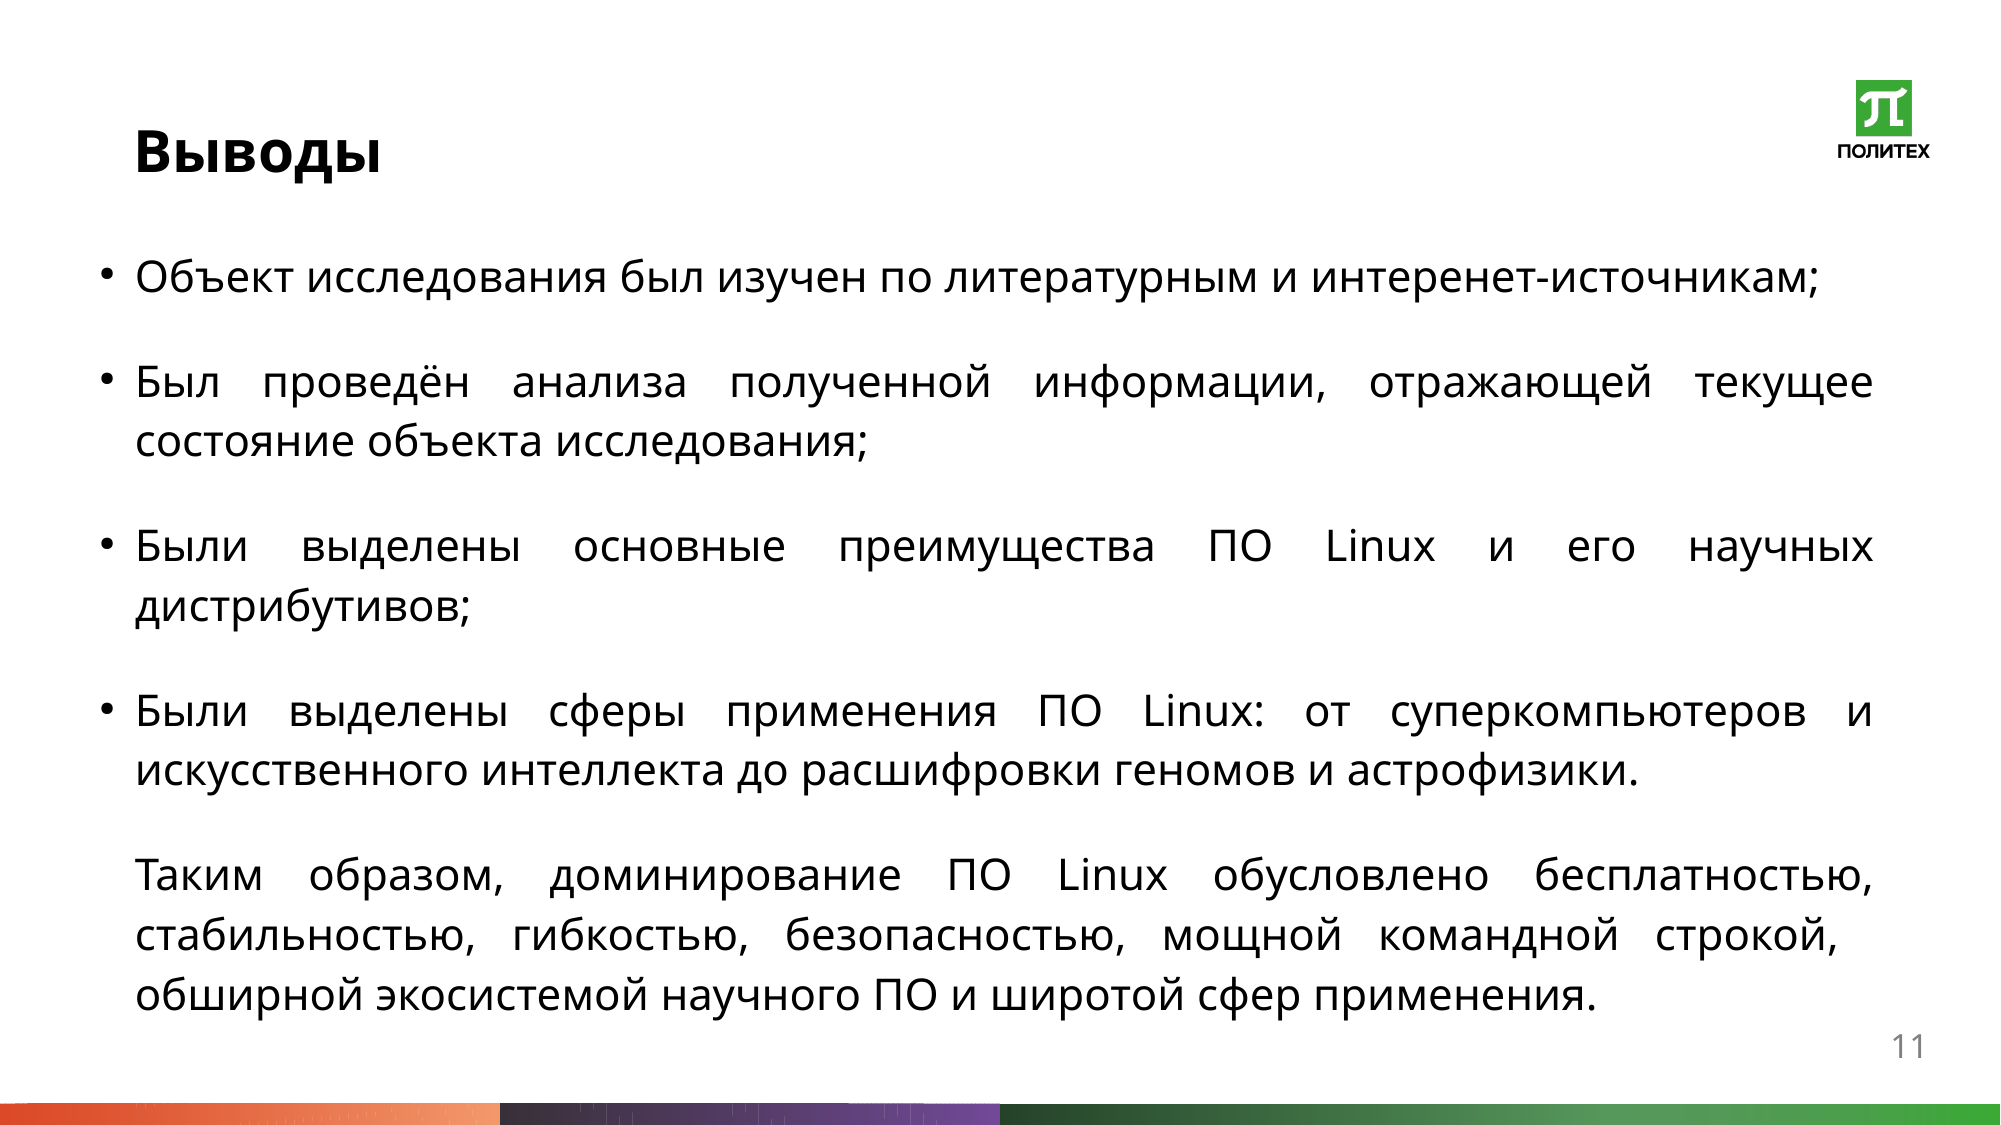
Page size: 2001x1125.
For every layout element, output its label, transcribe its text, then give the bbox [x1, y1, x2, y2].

slide_number <номер> [1876, 1018, 1944, 1079]
text_box Объект исследования был изучен по литературным и интеренет-источникам; Был проведён анализа полученной информации, отражающей текущее состояние объекта исследования; Были выделены основные преимущества ПО Linux и его научных дистрибутивов; Были выделены сферы применения ПО Linux: от суперкомпьютеров и искусственного интеллекта до расшифровки геномов и астрофизики. Таким образом, доминирование ПО Linux обусловлено бесплатностью, стабильностью, гибкостью, безопасностью, мощной командной строкой, обширной экосистемой научного ПО и широтой сфер применения. [99, 245, 1876, 1097]
text_box Выводы [118, 114, 1822, 215]
picture [1838, 80, 1930, 158]
